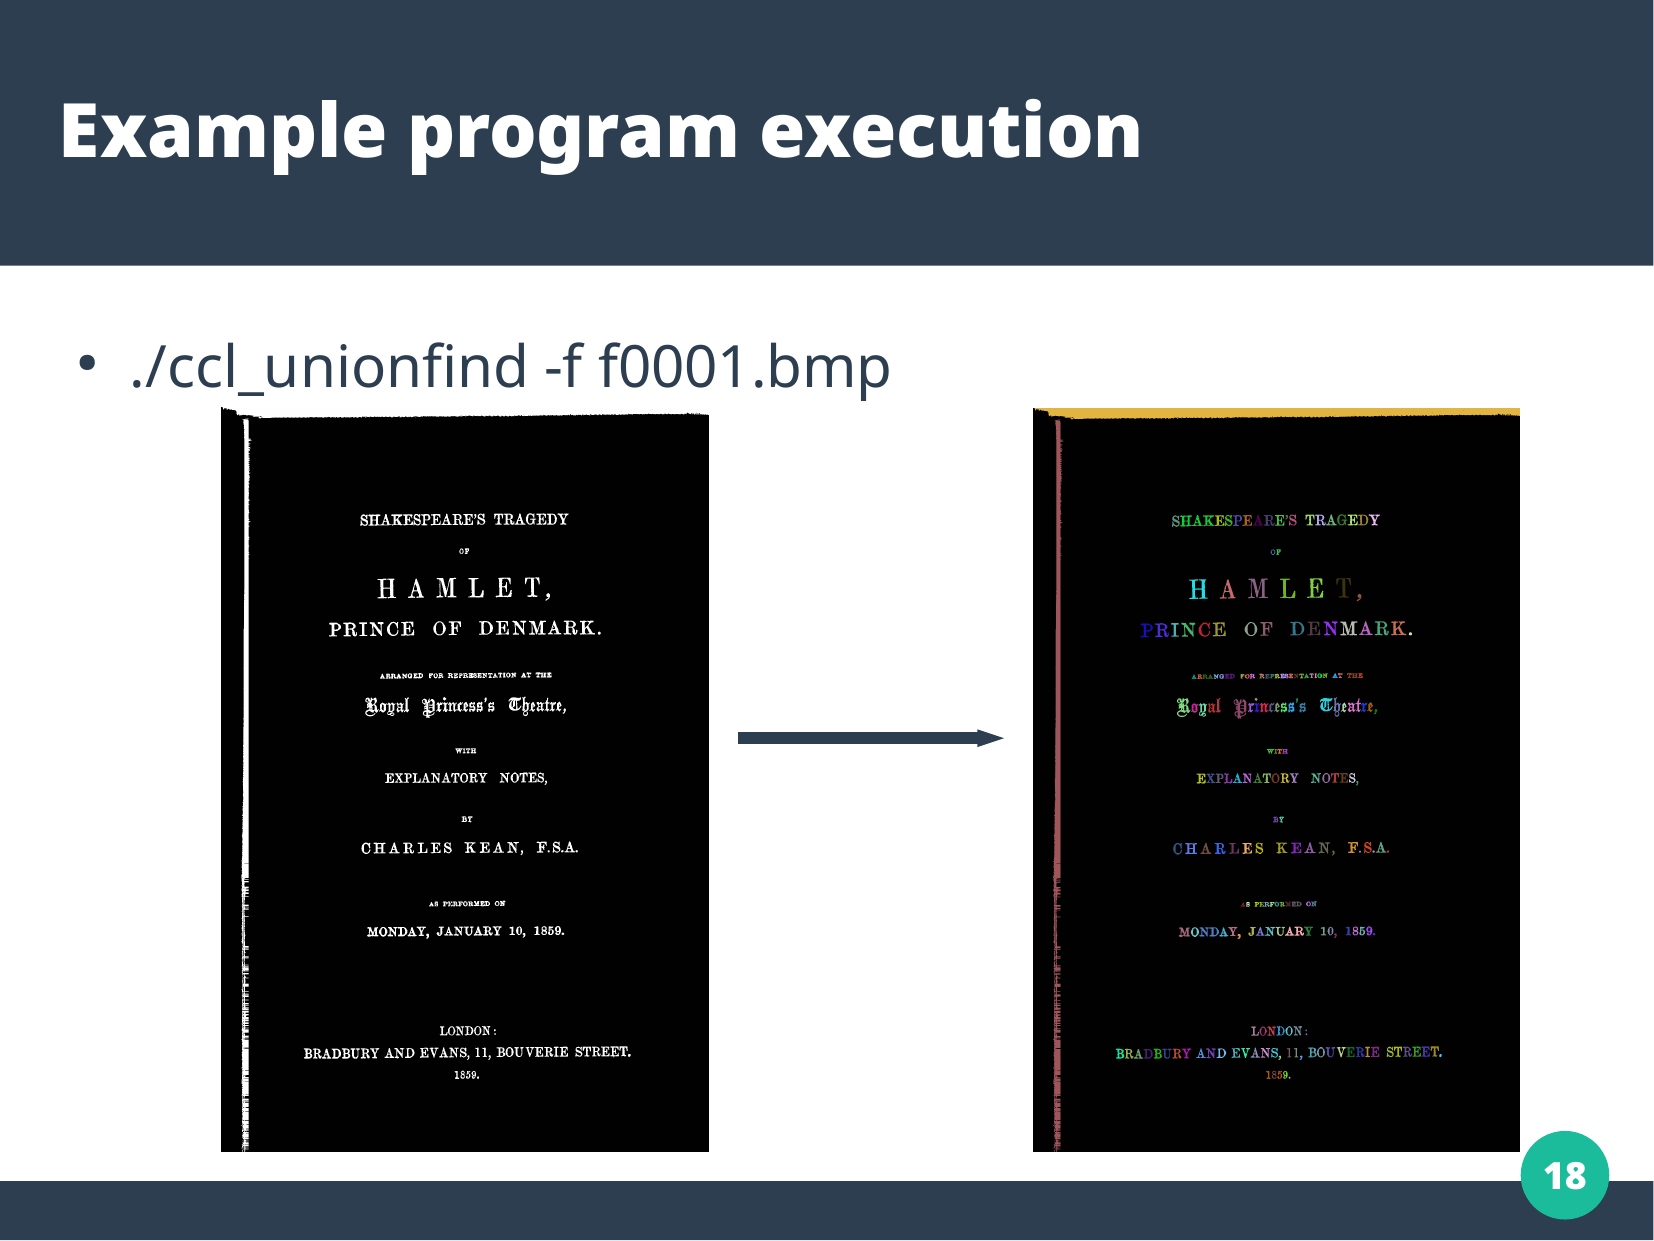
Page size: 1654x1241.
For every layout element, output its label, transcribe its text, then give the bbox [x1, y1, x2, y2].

list ./ccl_unionfind -f f0001.bmp [59, 324, 1595, 1152]
title Example program execution [59, 49, 1595, 207]
picture [1033, 408, 1520, 1152]
picture [221, 407, 709, 1152]
